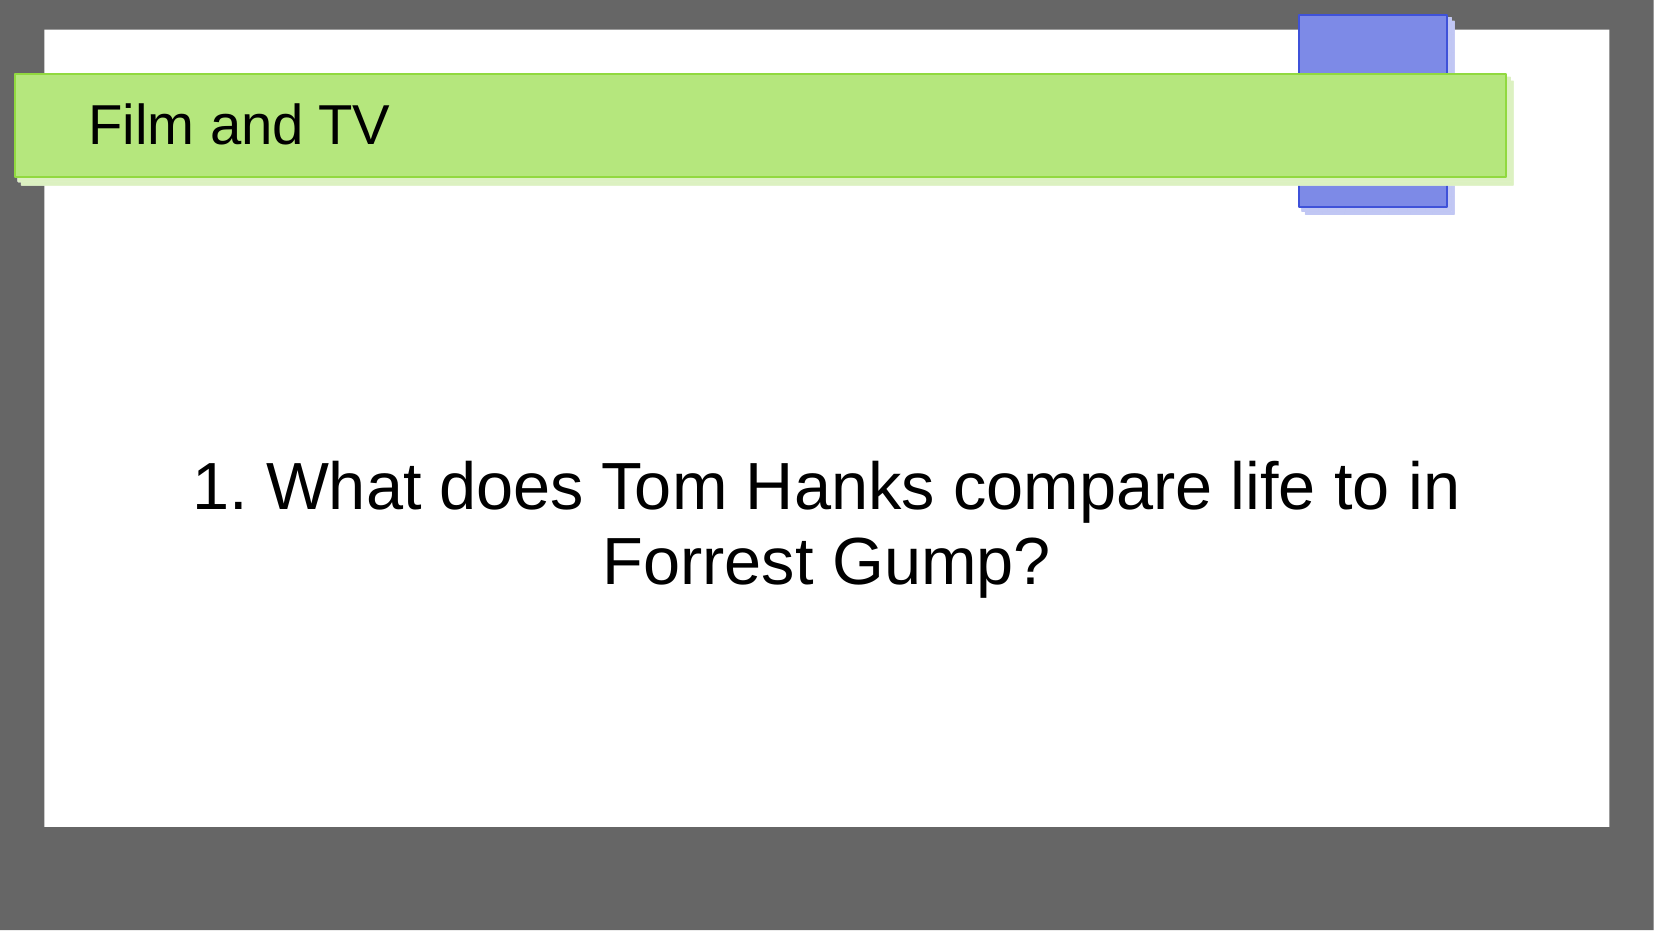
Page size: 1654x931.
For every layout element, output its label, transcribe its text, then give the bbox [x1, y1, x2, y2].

title Film and TV [88, 73, 1506, 178]
text_box 1. What does Tom Hanks compare life to in Forrest Gump? [88, 236, 1565, 813]
